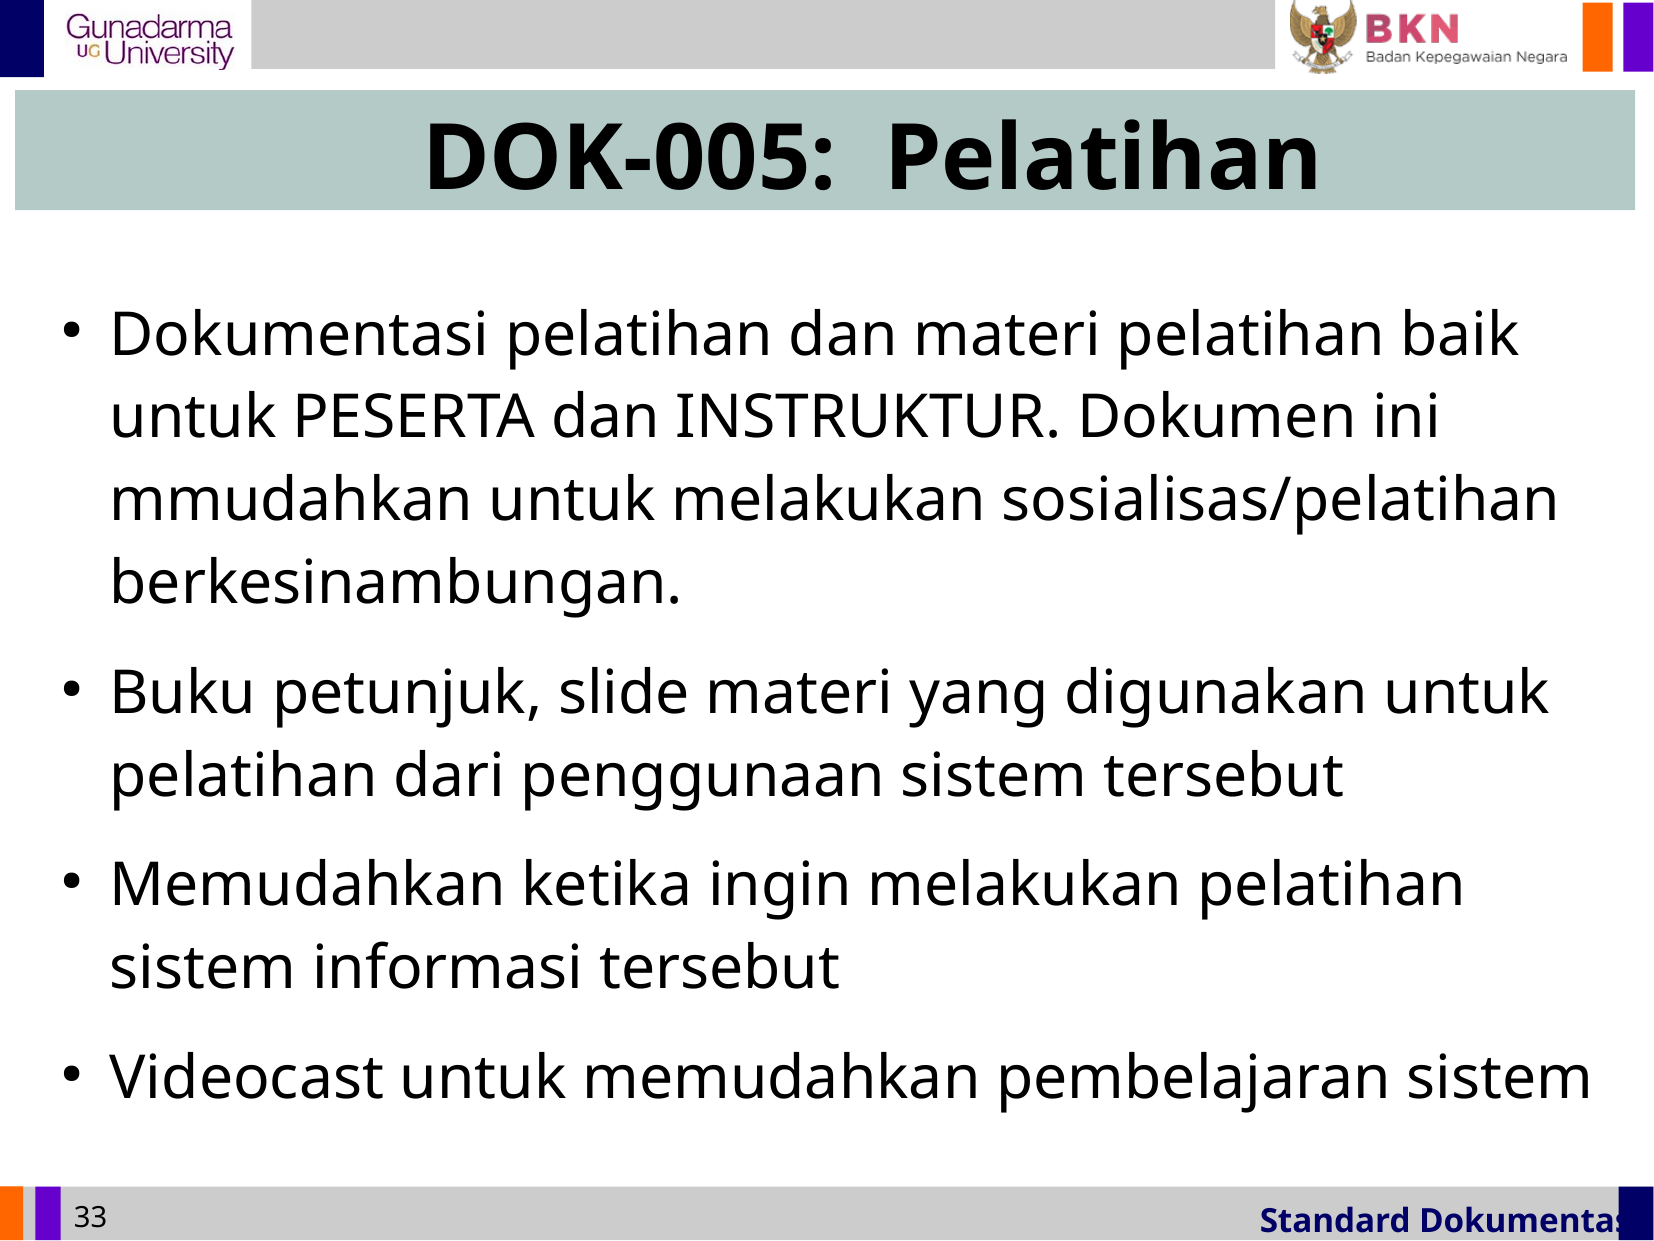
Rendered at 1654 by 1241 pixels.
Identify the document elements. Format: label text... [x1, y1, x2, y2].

picture [65, 0, 235, 70]
text_box [15, 90, 116, 211]
list Dokumentasi pelatihan dan materi pelatihan baik untuk PESERTA dan INSTRUKTUR. Dokumen ini mmudahkan untuk melakukan sosialisas/pelatihan berkesinambungan. Buku petunjuk, slide materi yang digunakan untuk pelatihan dari penggunaan sistem tersebut Memudahkan ketika ingin melakukan pelatihan sistem informasi tersebut Videocast untuk memudahkan pembelajaran sistem [45, 290, 1630, 1126]
picture [1290, 0, 1567, 49]
text_box [1630, 90, 1636, 211]
title DOK-005: Pelatihan [116, 49, 1630, 258]
